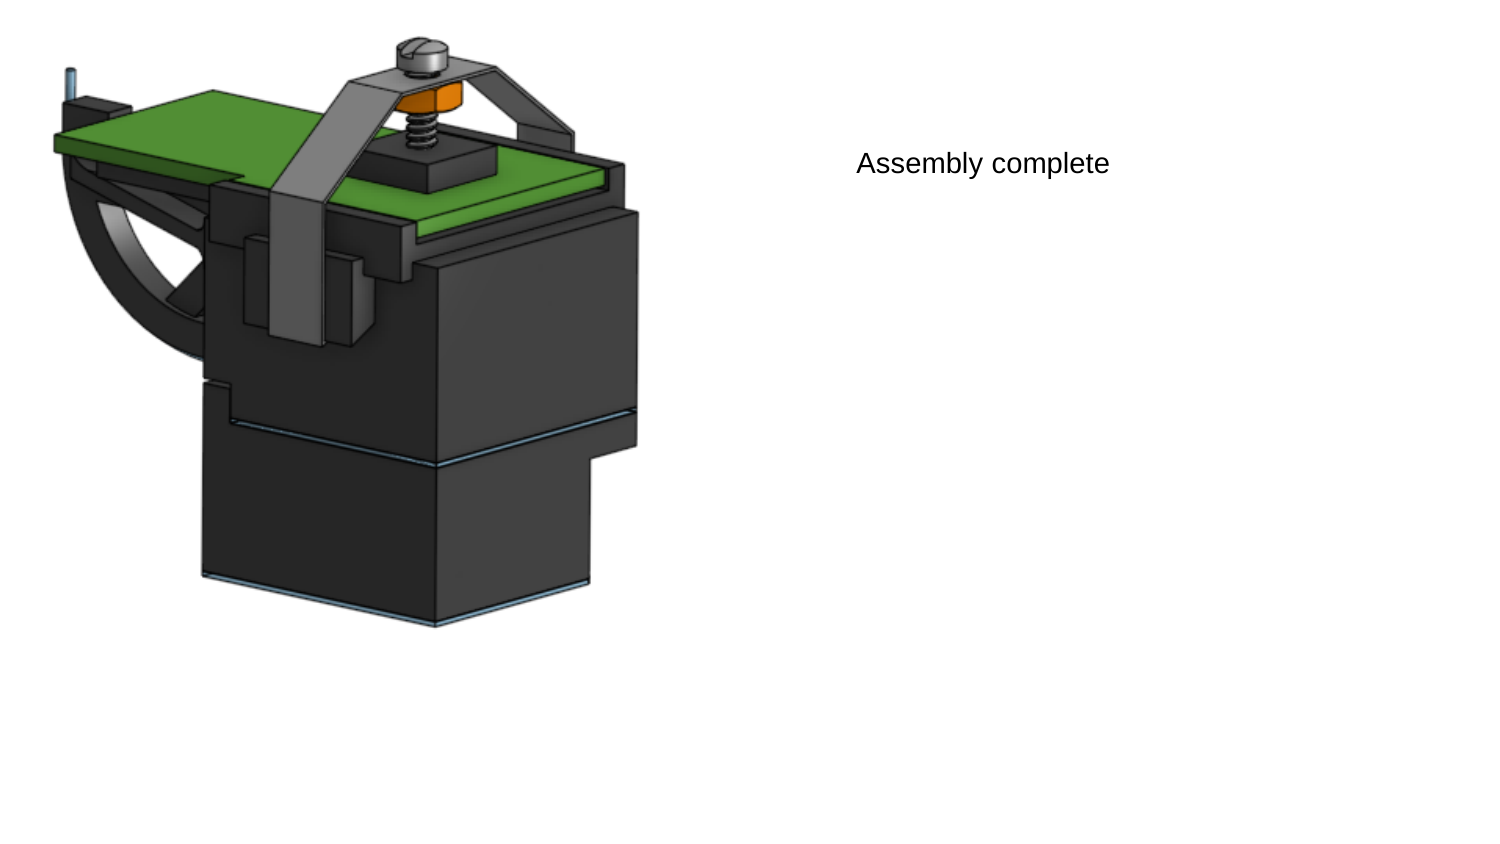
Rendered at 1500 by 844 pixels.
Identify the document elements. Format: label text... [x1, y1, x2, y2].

picture [24, 24, 677, 654]
text_box Assembly complete [841, 129, 1290, 195]
